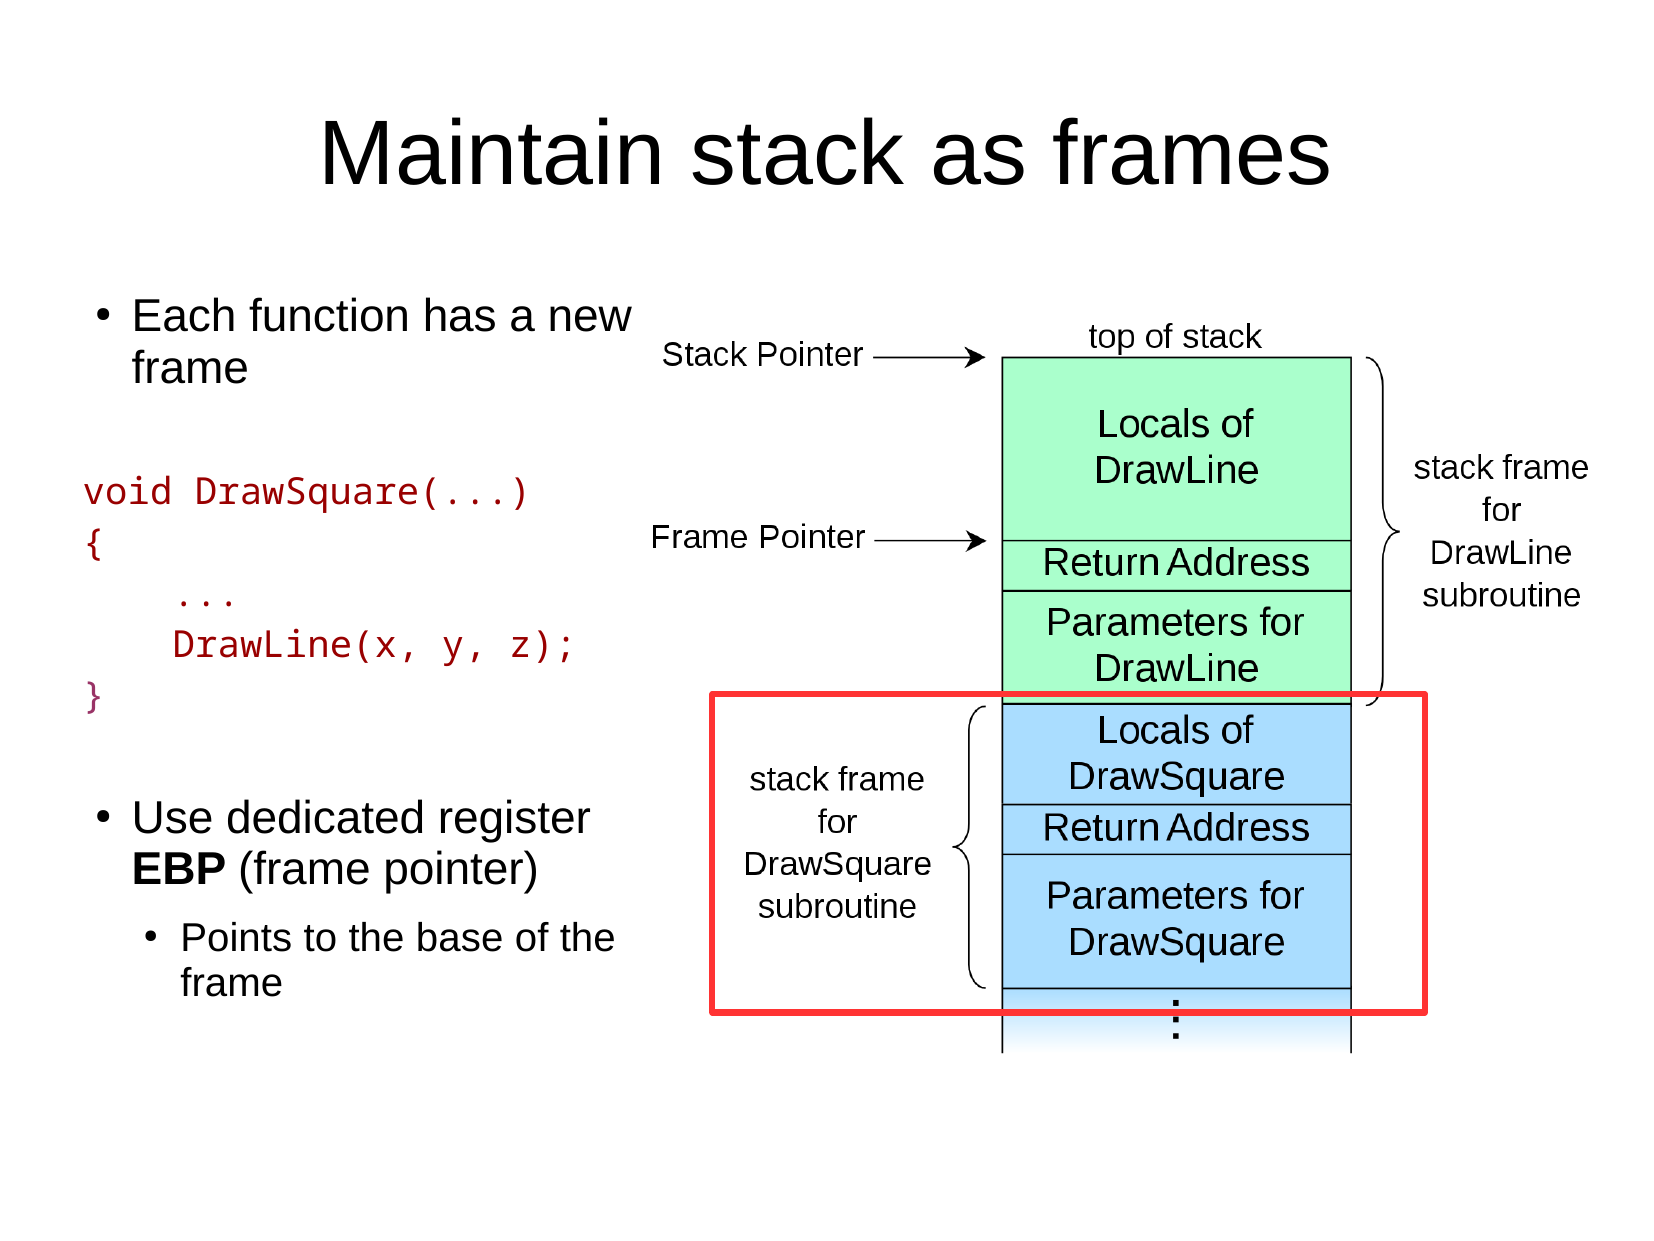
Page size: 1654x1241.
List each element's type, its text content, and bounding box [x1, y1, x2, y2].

title Maintain stack as frames [82, 49, 1571, 257]
list Each function has a new frame void DrawSquare(...) { ... DrawLine(x, y, z); } Use dedicated register EBP (frame pointer) Points to the base of the frame [82, 290, 638, 1010]
picture [642, 295, 1613, 1088]
